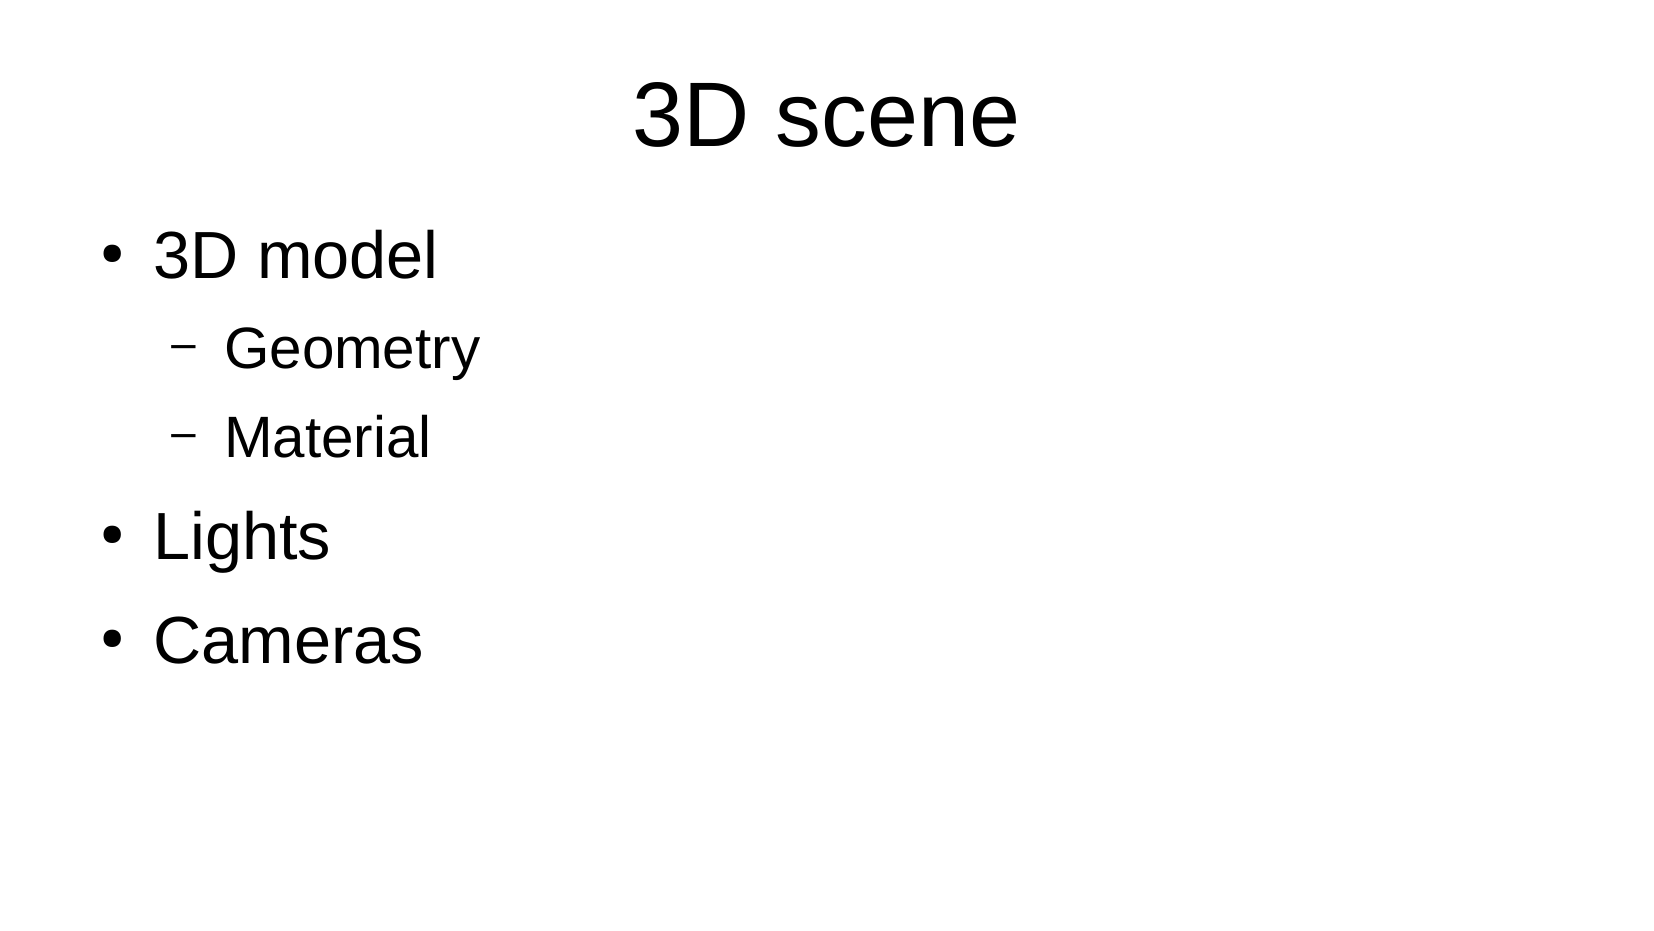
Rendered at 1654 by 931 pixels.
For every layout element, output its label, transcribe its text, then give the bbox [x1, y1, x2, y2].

list 3D model Geometry Material Lights Cameras [82, 217, 1571, 758]
title 3D scene [82, 37, 1571, 193]
